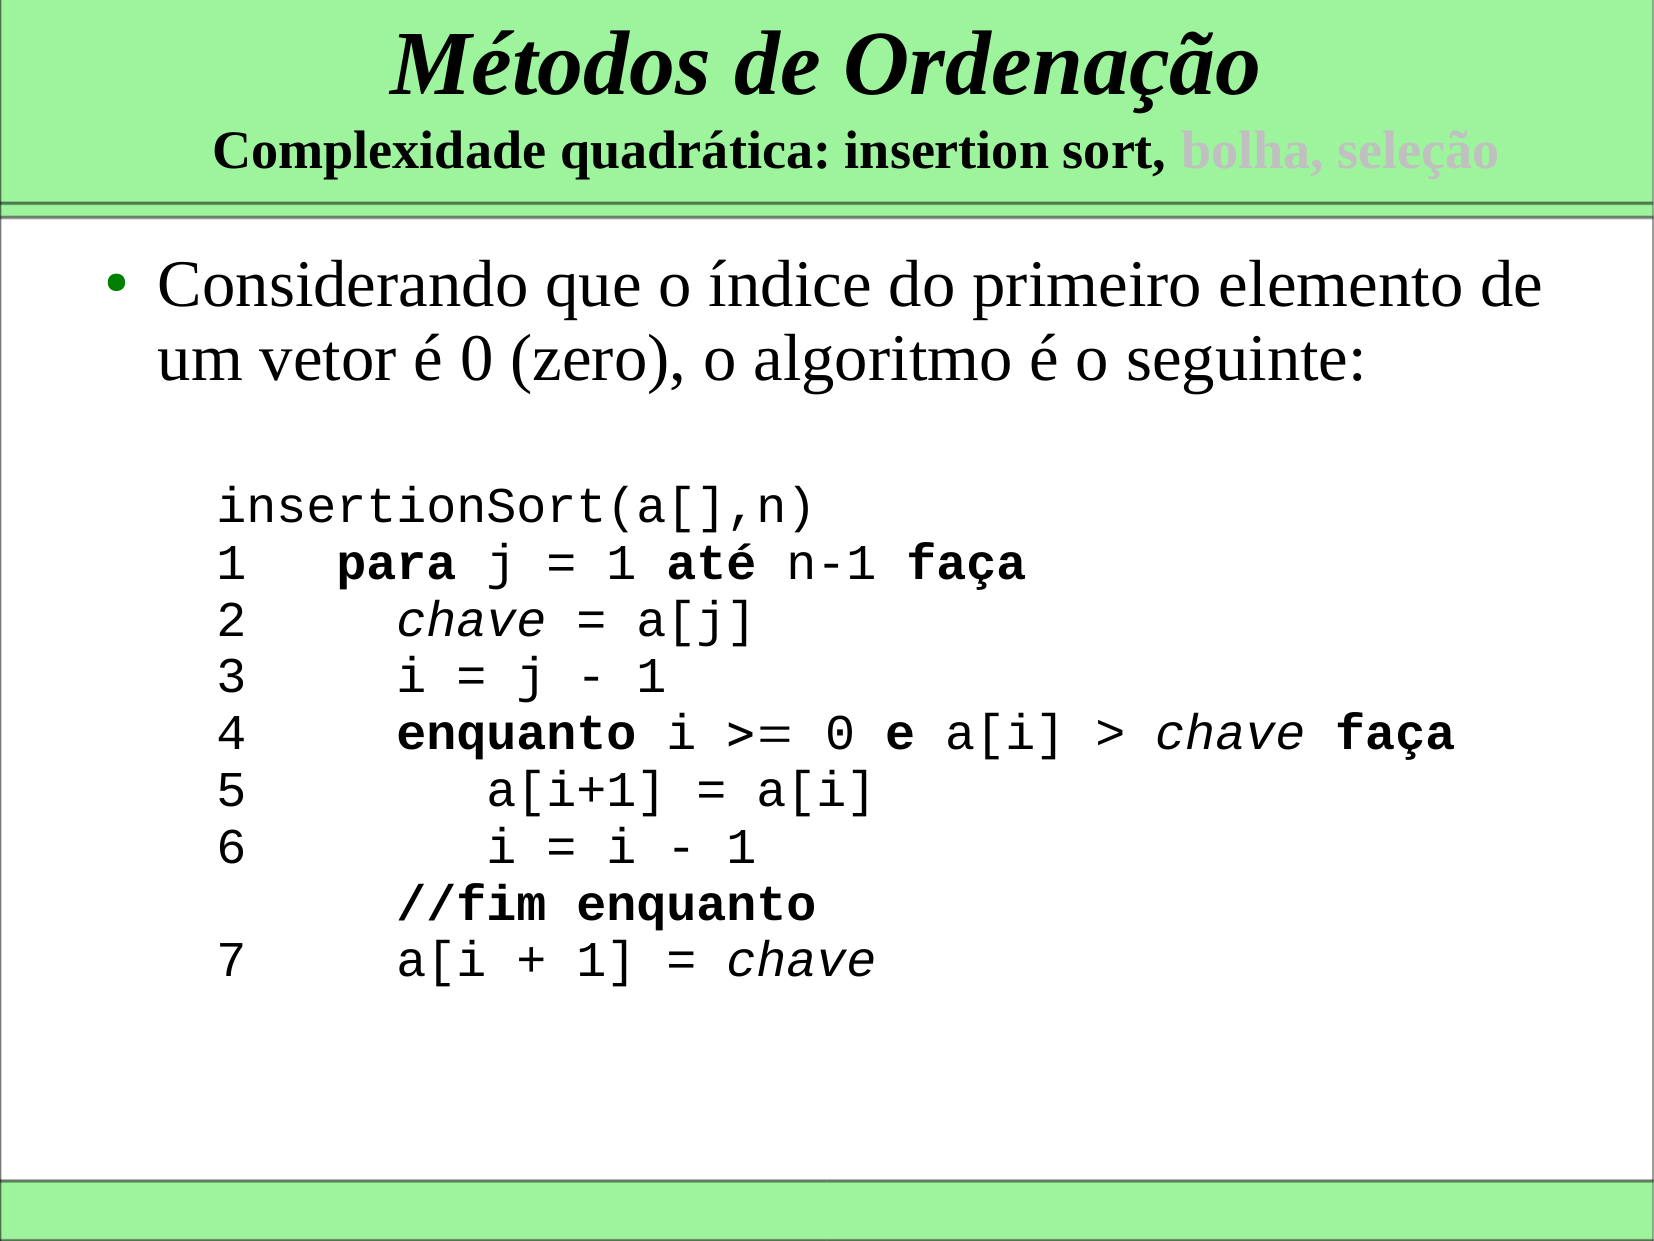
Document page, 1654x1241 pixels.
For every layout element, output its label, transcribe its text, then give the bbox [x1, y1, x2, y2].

list Considerando que o índice do primeiro elemento de um vetor é 0 (zero), o algoritmo é o seguinte: [86, 246, 1576, 526]
text_box Complexidade quadrática: insertion sort, bolha, seleção [178, 112, 1514, 188]
picture [0, 0, 1654, 1241]
title Métodos de Ordenação [82, 12, 1571, 115]
text_box insertionSort(a[],n) 1 para j = 1 até n-1 faça 2 chave = a[j] 3 i = j - 1 4 enquanto i >= 0 e a[i] > chave faça 5 a[i+1] = a[i] 6 i = i - 1 //fim enquanto 7 a[i + 1] = chave [183, 526, 1563, 1009]
